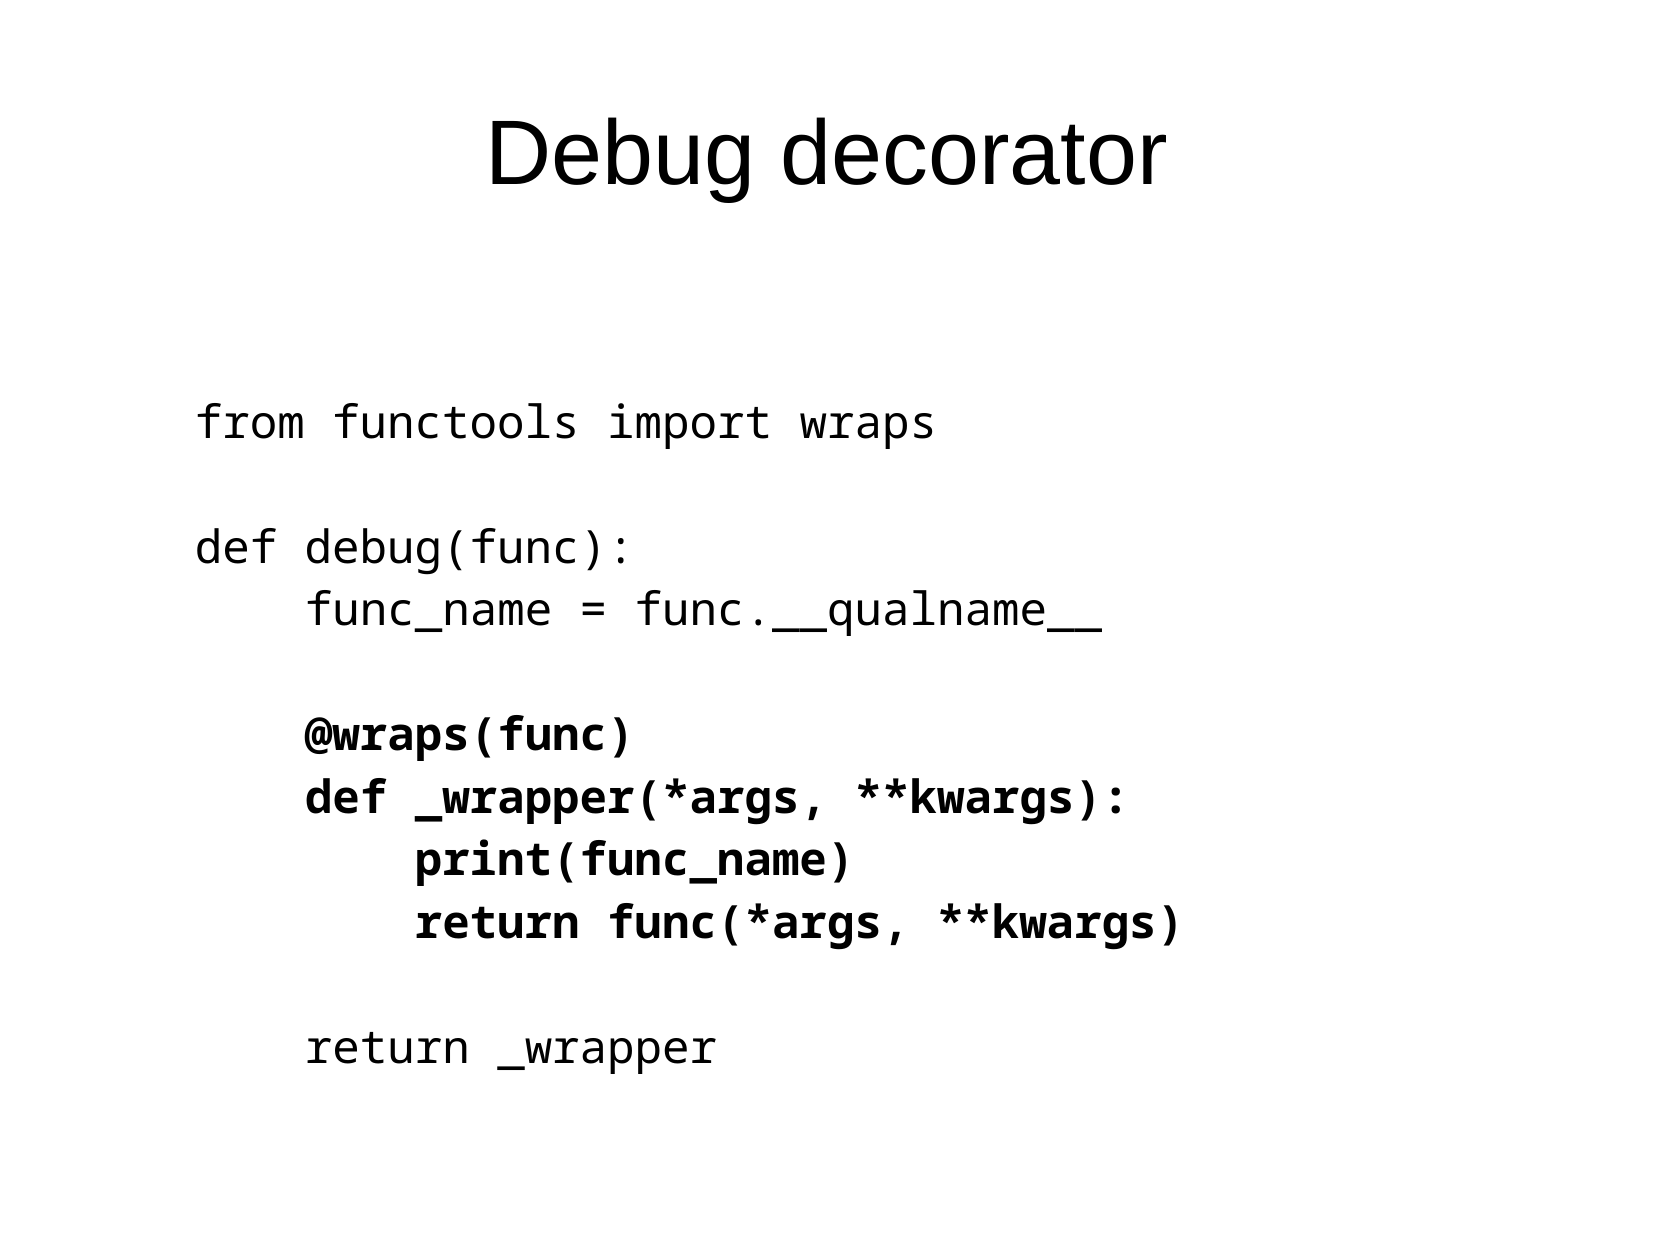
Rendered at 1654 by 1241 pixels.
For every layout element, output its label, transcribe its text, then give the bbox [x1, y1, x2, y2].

text_box from functools import wraps def debug(func): func_name = func.__qualname__ @wraps(func) def _wrapper(*args, **kwargs): print(func_name) return func(*args, **kwargs) return _wrapper [180, 381, 1486, 1021]
title Debug decorator [82, 49, 1571, 257]
